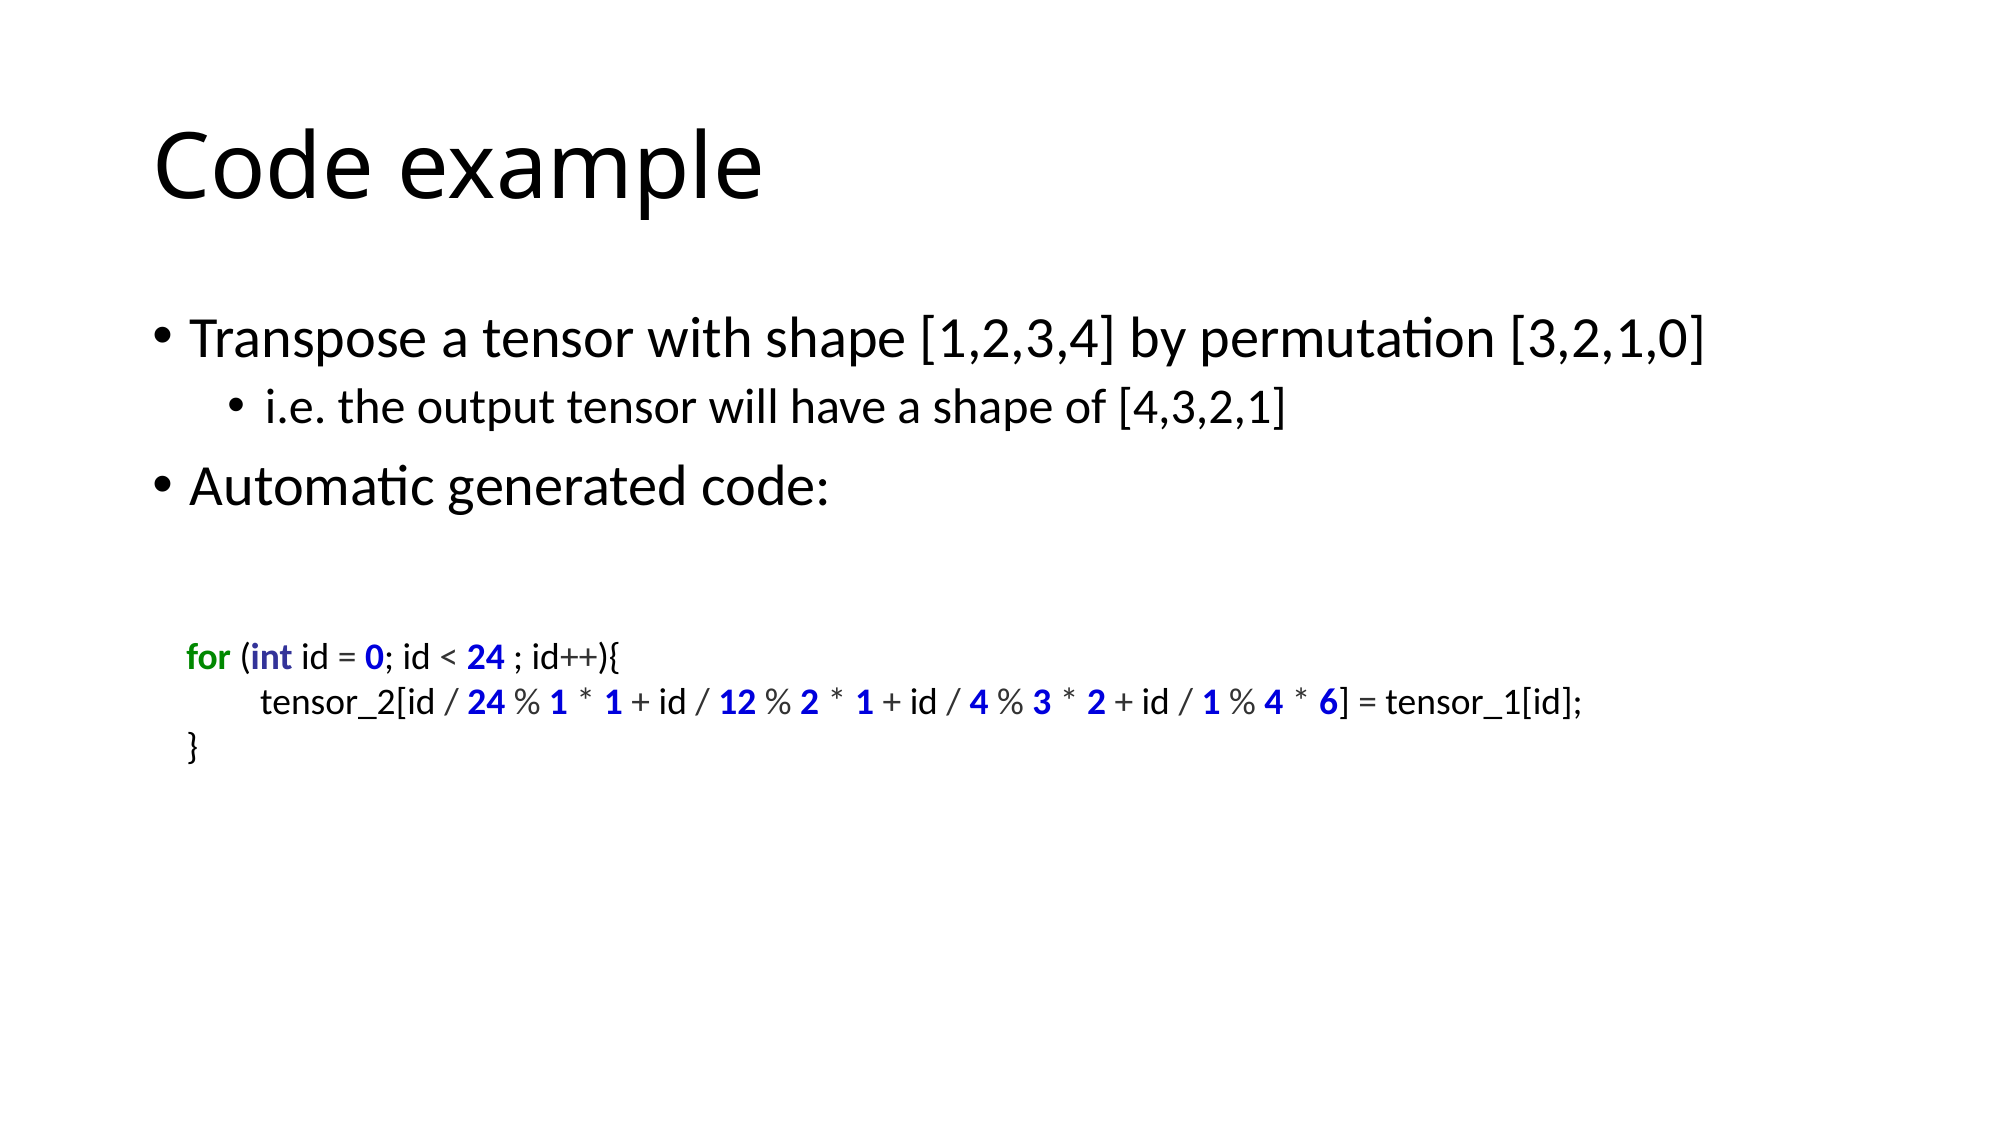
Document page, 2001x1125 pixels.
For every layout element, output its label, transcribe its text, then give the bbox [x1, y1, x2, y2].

text_box for (int id = 0; id < 24 ; id++){ tensor_2[id / 24 % 1 * 1 + id / 12 % 2 * 1 + id / 4 % 3 * 2 + id / 1 % 4 * 6] = tensor_1[id]; } [171, 625, 1953, 775]
title Code example [137, 59, 1863, 278]
list Transpose a tensor with shape [1,2,3,4] by permutation [3,2,1,0] i.e. the output tensor will have a shape of [4,3,2,1] Automatic generated code: [137, 299, 1863, 1014]
